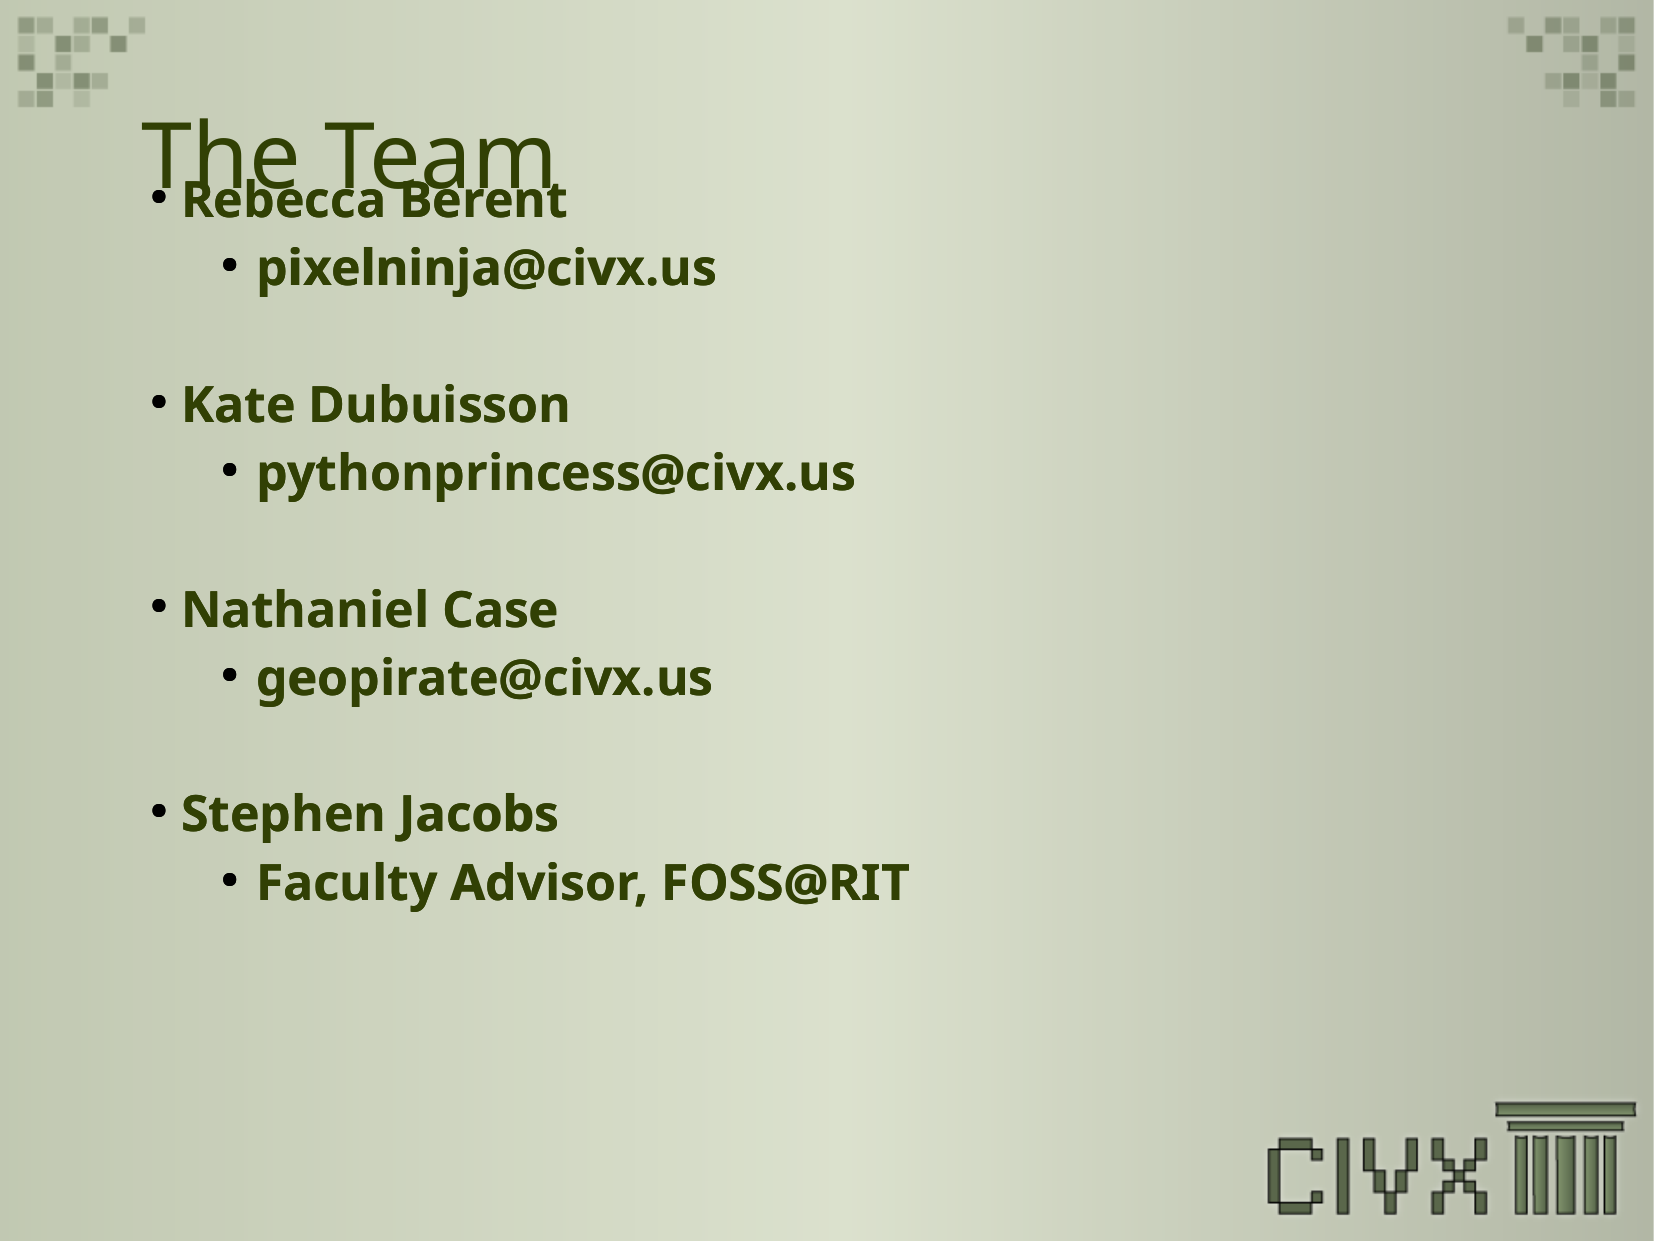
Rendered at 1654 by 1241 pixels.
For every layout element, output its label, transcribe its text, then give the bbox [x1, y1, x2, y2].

title The Team [141, 56, 1630, 250]
text_box Rebecca Berent pixelninja@civx.us Kate Dubuisson pythonprincess@civx.us Nathaniel Case geopirate@civx.us Stephen Jacobs Faculty Advisor, FOSS@RIT [150, 122, 1639, 1230]
picture [0, 0, 1654, 1241]
